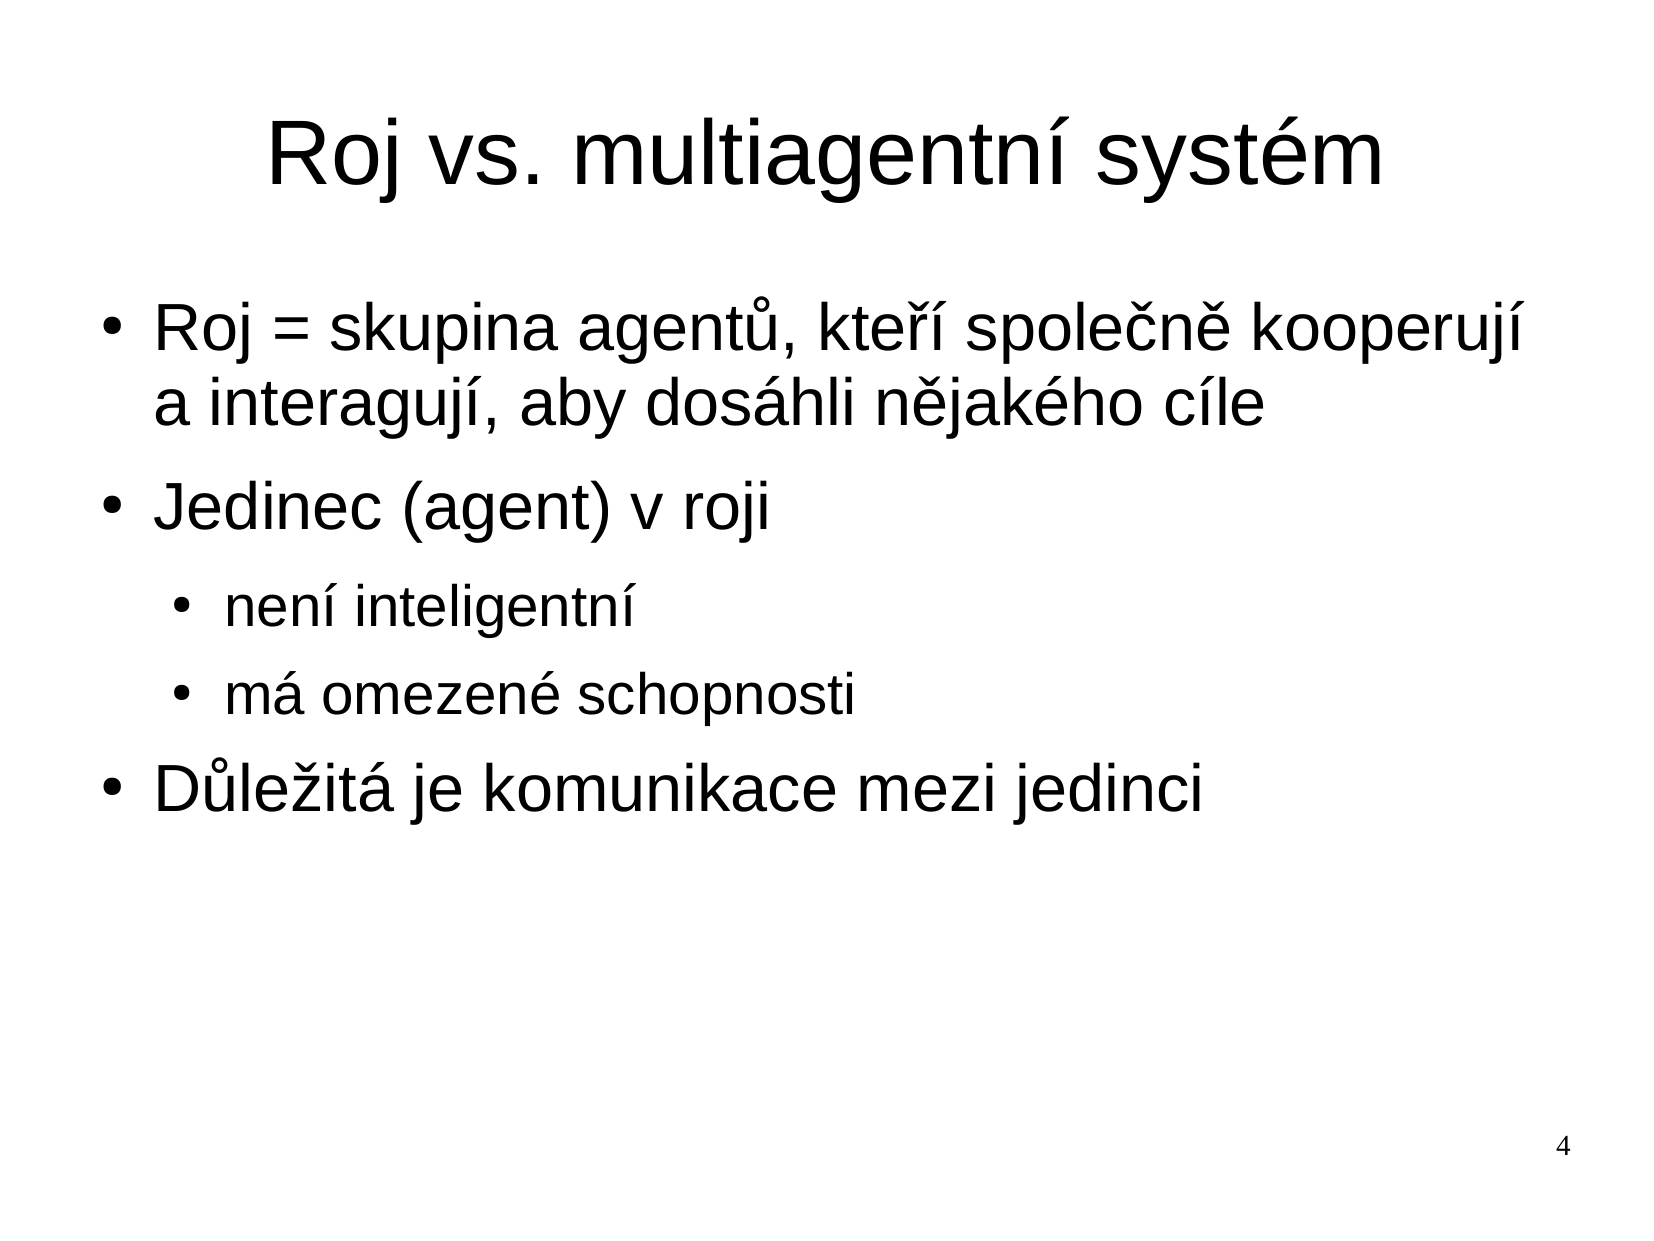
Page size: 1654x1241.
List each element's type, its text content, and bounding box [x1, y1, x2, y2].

title Roj vs. multiagentní systém [82, 49, 1571, 257]
list Roj = skupina agentů, kteří společně kooperují a interagují, aby dosáhli nějakého cíle Jedinec (agent) v roji není inteligentní má omezené schopnosti Důležitá je komunikace mezi jedinci [82, 290, 1571, 1109]
